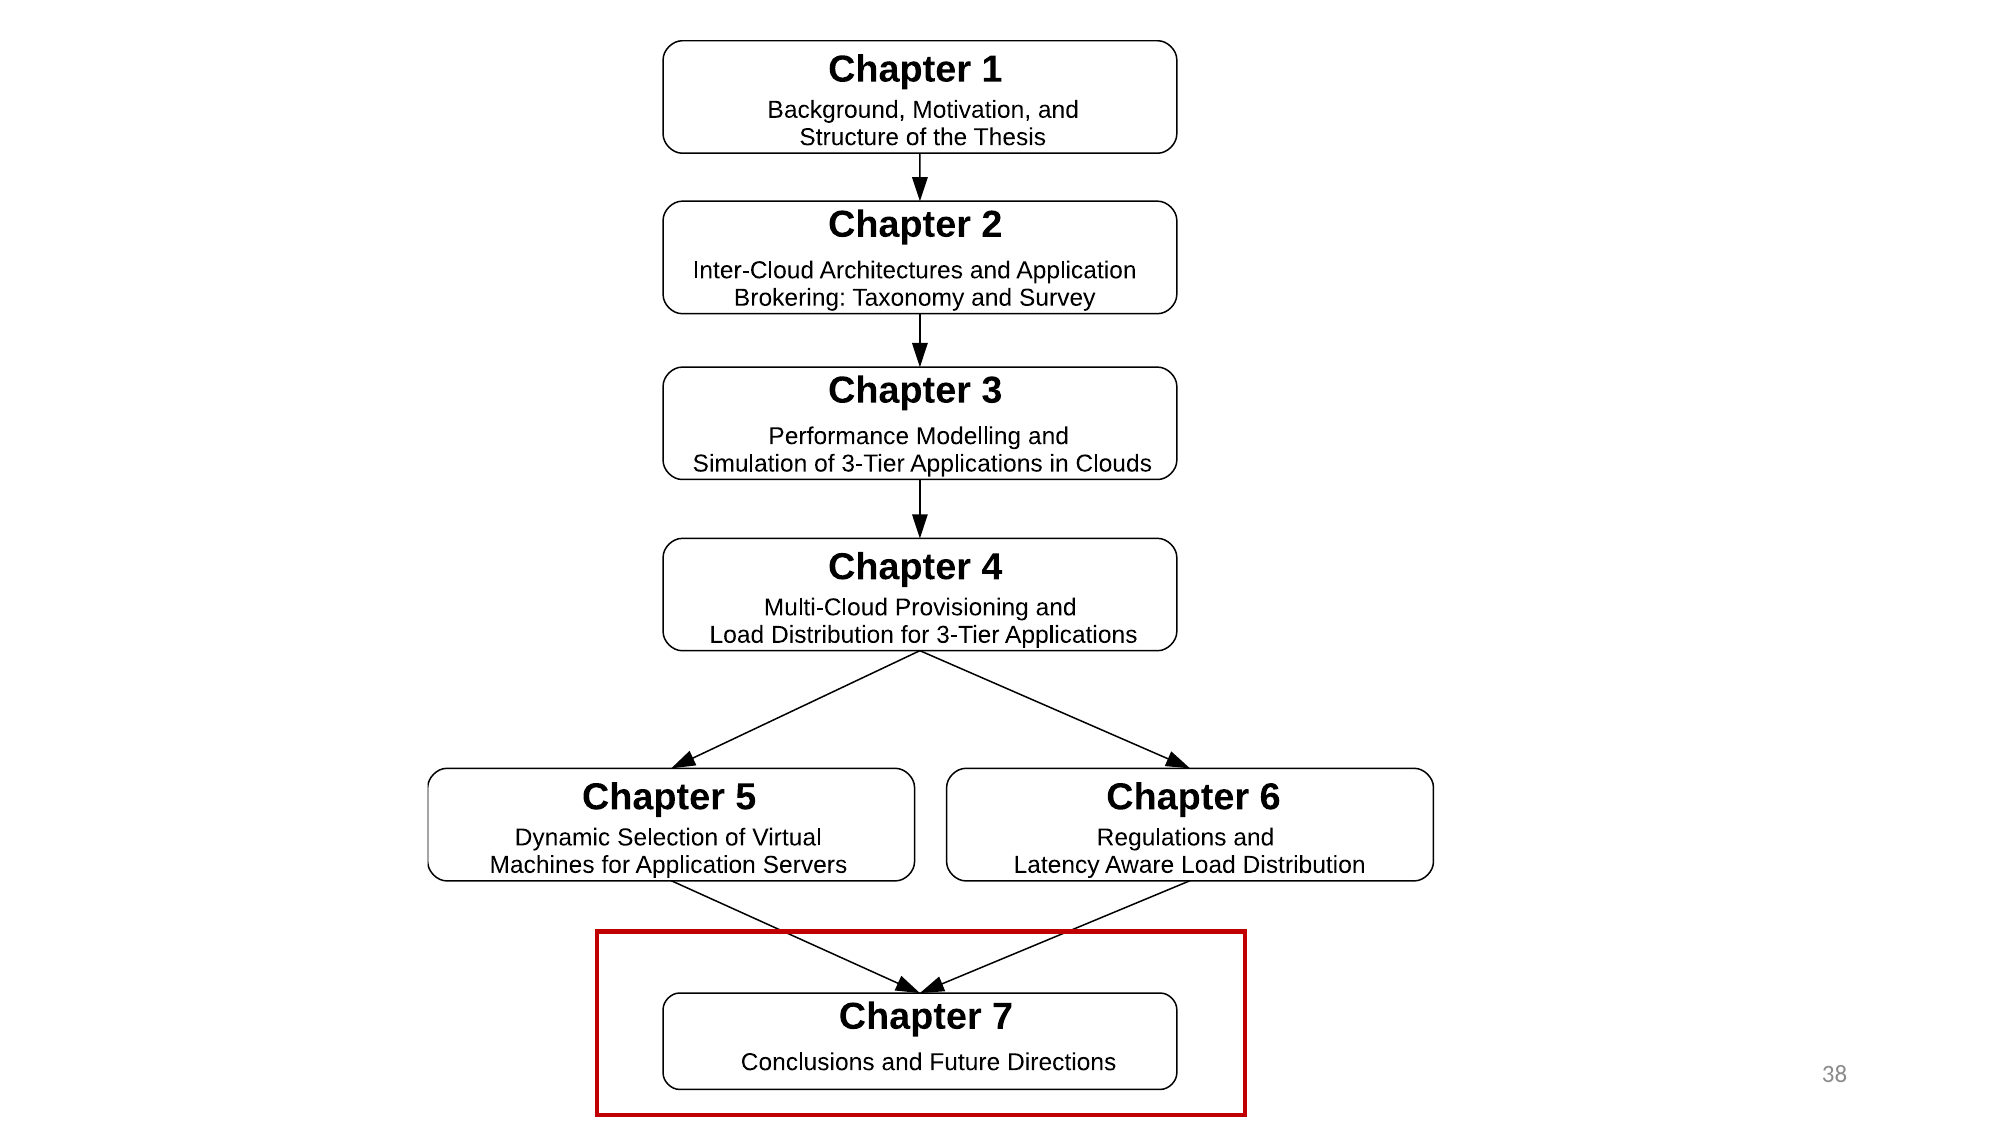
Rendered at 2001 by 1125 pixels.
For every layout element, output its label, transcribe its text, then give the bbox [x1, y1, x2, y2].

picture [427, 40, 1439, 1095]
picture [599, 934, 1243, 1095]
slide_number <number> [1412, 1042, 1863, 1103]
